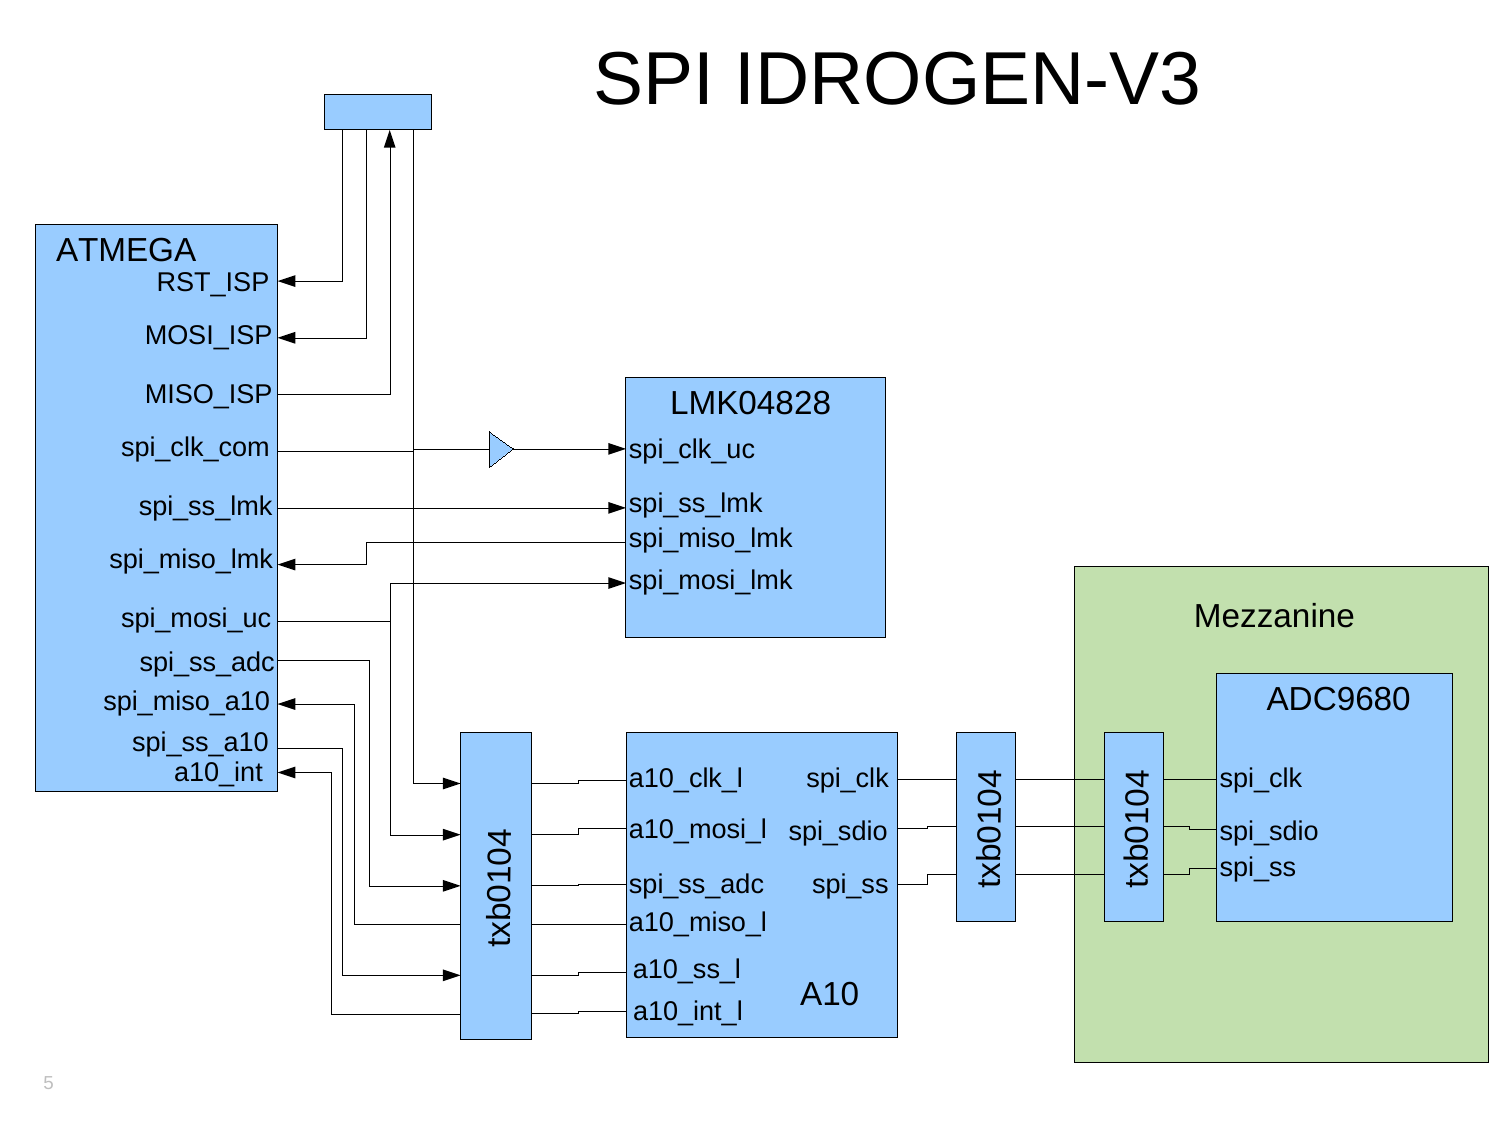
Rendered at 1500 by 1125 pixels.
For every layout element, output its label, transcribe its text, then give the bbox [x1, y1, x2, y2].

text_box [324, 94, 432, 130]
text_box ATMEGA [41, 224, 212, 277]
text_box a10_int [159, 750, 278, 796]
text_box a10_miso_l [614, 899, 782, 945]
text_box spi_mosi_uc [106, 596, 286, 642]
text_box [625, 377, 886, 638]
text_box a10_mosi_l [614, 806, 782, 852]
text_box RST_ISP [141, 259, 284, 305]
text_box MISO_ISP [130, 372, 288, 418]
text_box a10_ss_l [618, 947, 756, 988]
text_box [212, 224, 278, 259]
text_box spi_clk [1204, 756, 1318, 802]
text_box [489, 431, 514, 468]
text_box [625, 377, 655, 427]
title SPI IDROGEN-V3 [593, 14, 1489, 143]
text_box spi_clk_com [106, 425, 285, 471]
text_box [626, 852, 898, 1038]
text_box LMK04828 [655, 377, 847, 430]
text_box [35, 224, 278, 792]
text_box [626, 732, 898, 809]
text_box txb0104 [962, 754, 1017, 904]
text_box spi_ss_adc [614, 862, 779, 908]
text_box a10_clk_l [614, 755, 758, 801]
text_box spi_ss_lmk [124, 484, 288, 530]
text_box spi_sdio [773, 809, 903, 855]
text_box spi_clk_uc [614, 427, 770, 473]
text_box spi_sdio [1204, 809, 1334, 855]
text_box spi_ss_a10 [117, 725, 284, 766]
text_box spi_miso_a10 [88, 679, 285, 725]
text_box txb0104 [1110, 754, 1164, 904]
text_box [1074, 566, 1489, 1063]
text_box spi_ss_adc [124, 640, 290, 686]
text_box [956, 732, 1016, 922]
text_box spi_mosi_lmk [614, 557, 808, 603]
text_box MOSI_ISP [129, 313, 288, 359]
text_box spi_ss_lmk [614, 480, 778, 526]
text_box spi_ss [797, 862, 904, 908]
text_box Mezzanine [1179, 590, 1371, 643]
text_box txb0104 [472, 813, 527, 963]
text_box spi_clk [791, 756, 904, 802]
text_box spi_miso_lmk [614, 516, 808, 557]
text_box spi_miso_lmk [94, 537, 288, 583]
text_box ADC9680 [1251, 673, 1426, 726]
text_box [460, 732, 532, 1040]
text_box a10_int_l [618, 988, 758, 1034]
text_box spi_ss [1204, 855, 1311, 890]
text_box A10 [785, 968, 875, 1021]
